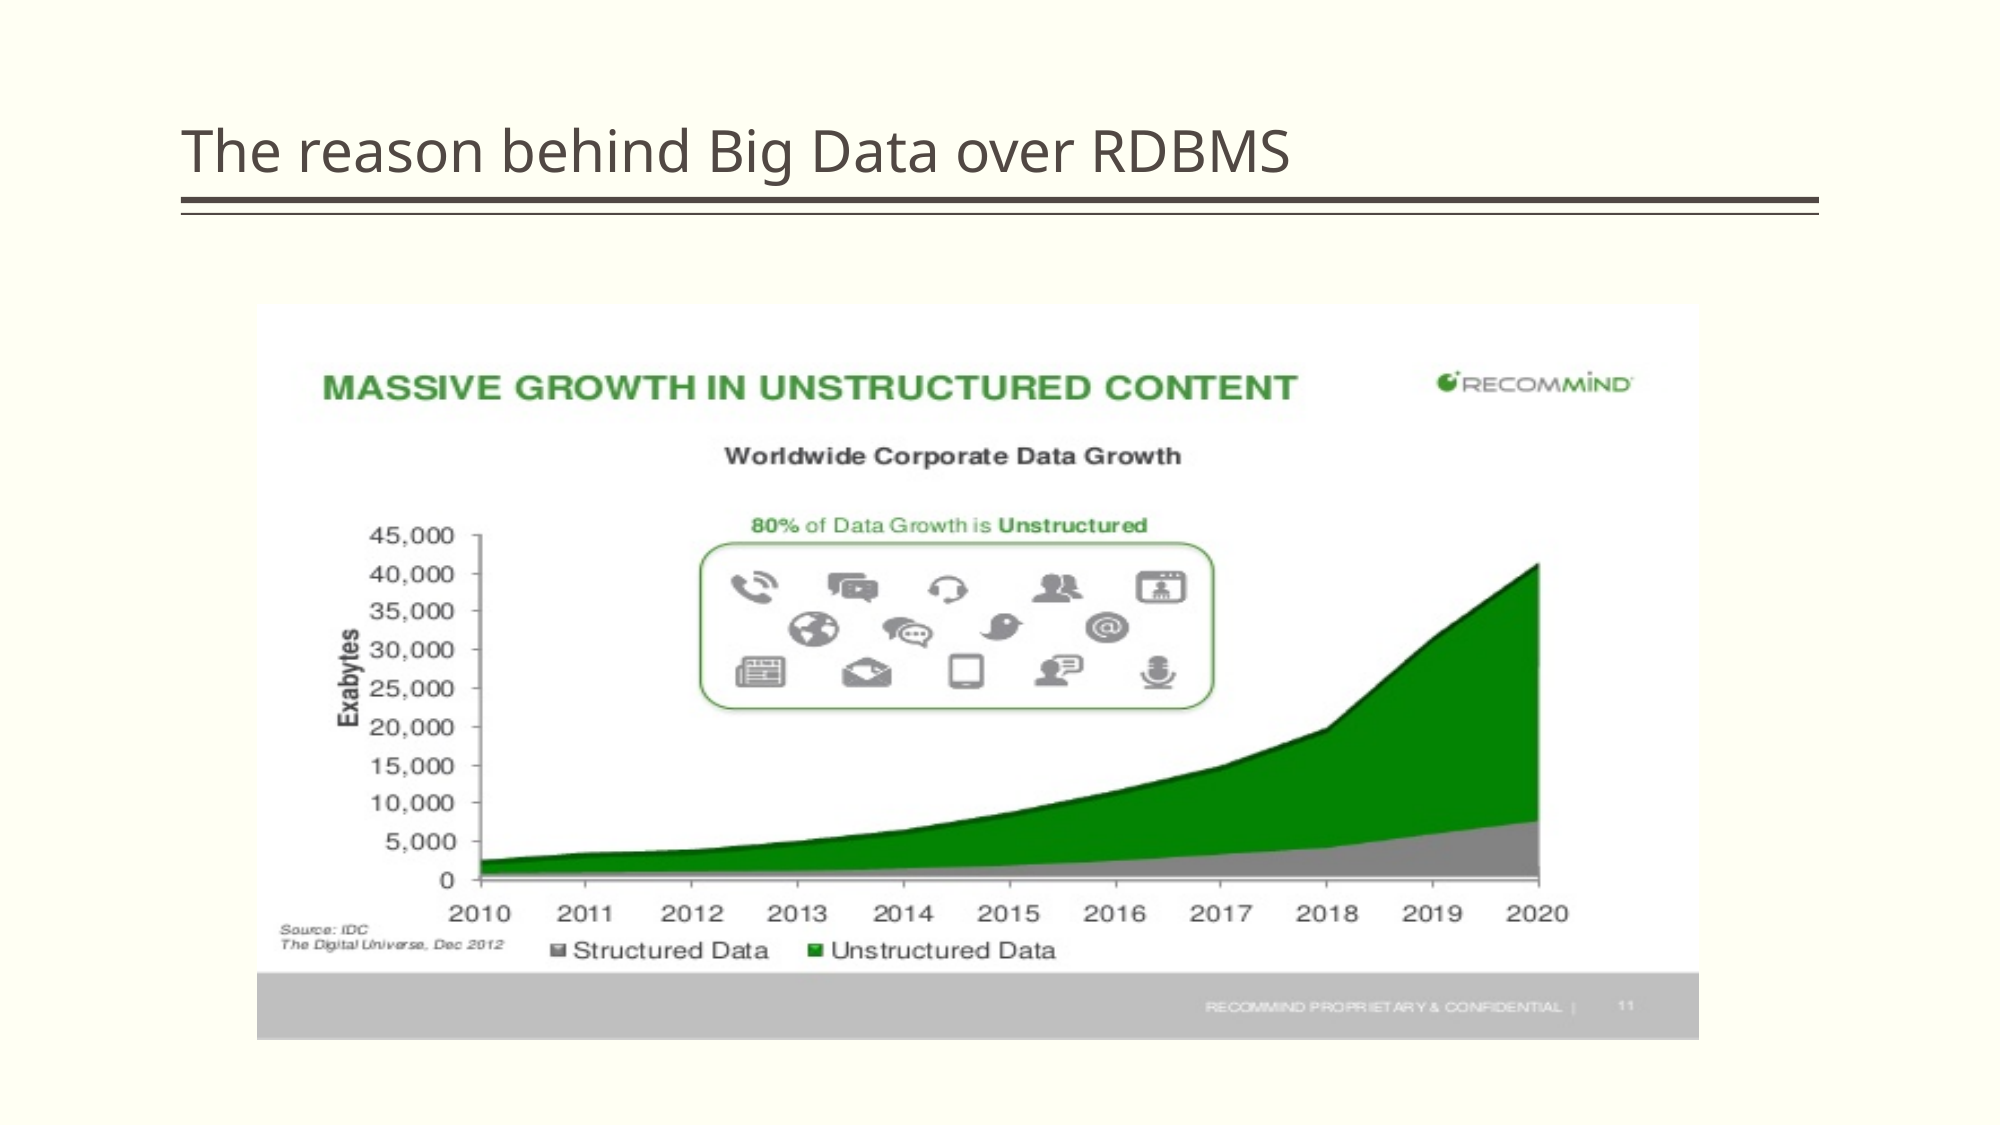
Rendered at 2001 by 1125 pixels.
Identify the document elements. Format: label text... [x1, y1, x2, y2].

picture [257, 304, 1699, 1041]
title The reason behind Big Data over RDBMS [181, 12, 1819, 193]
